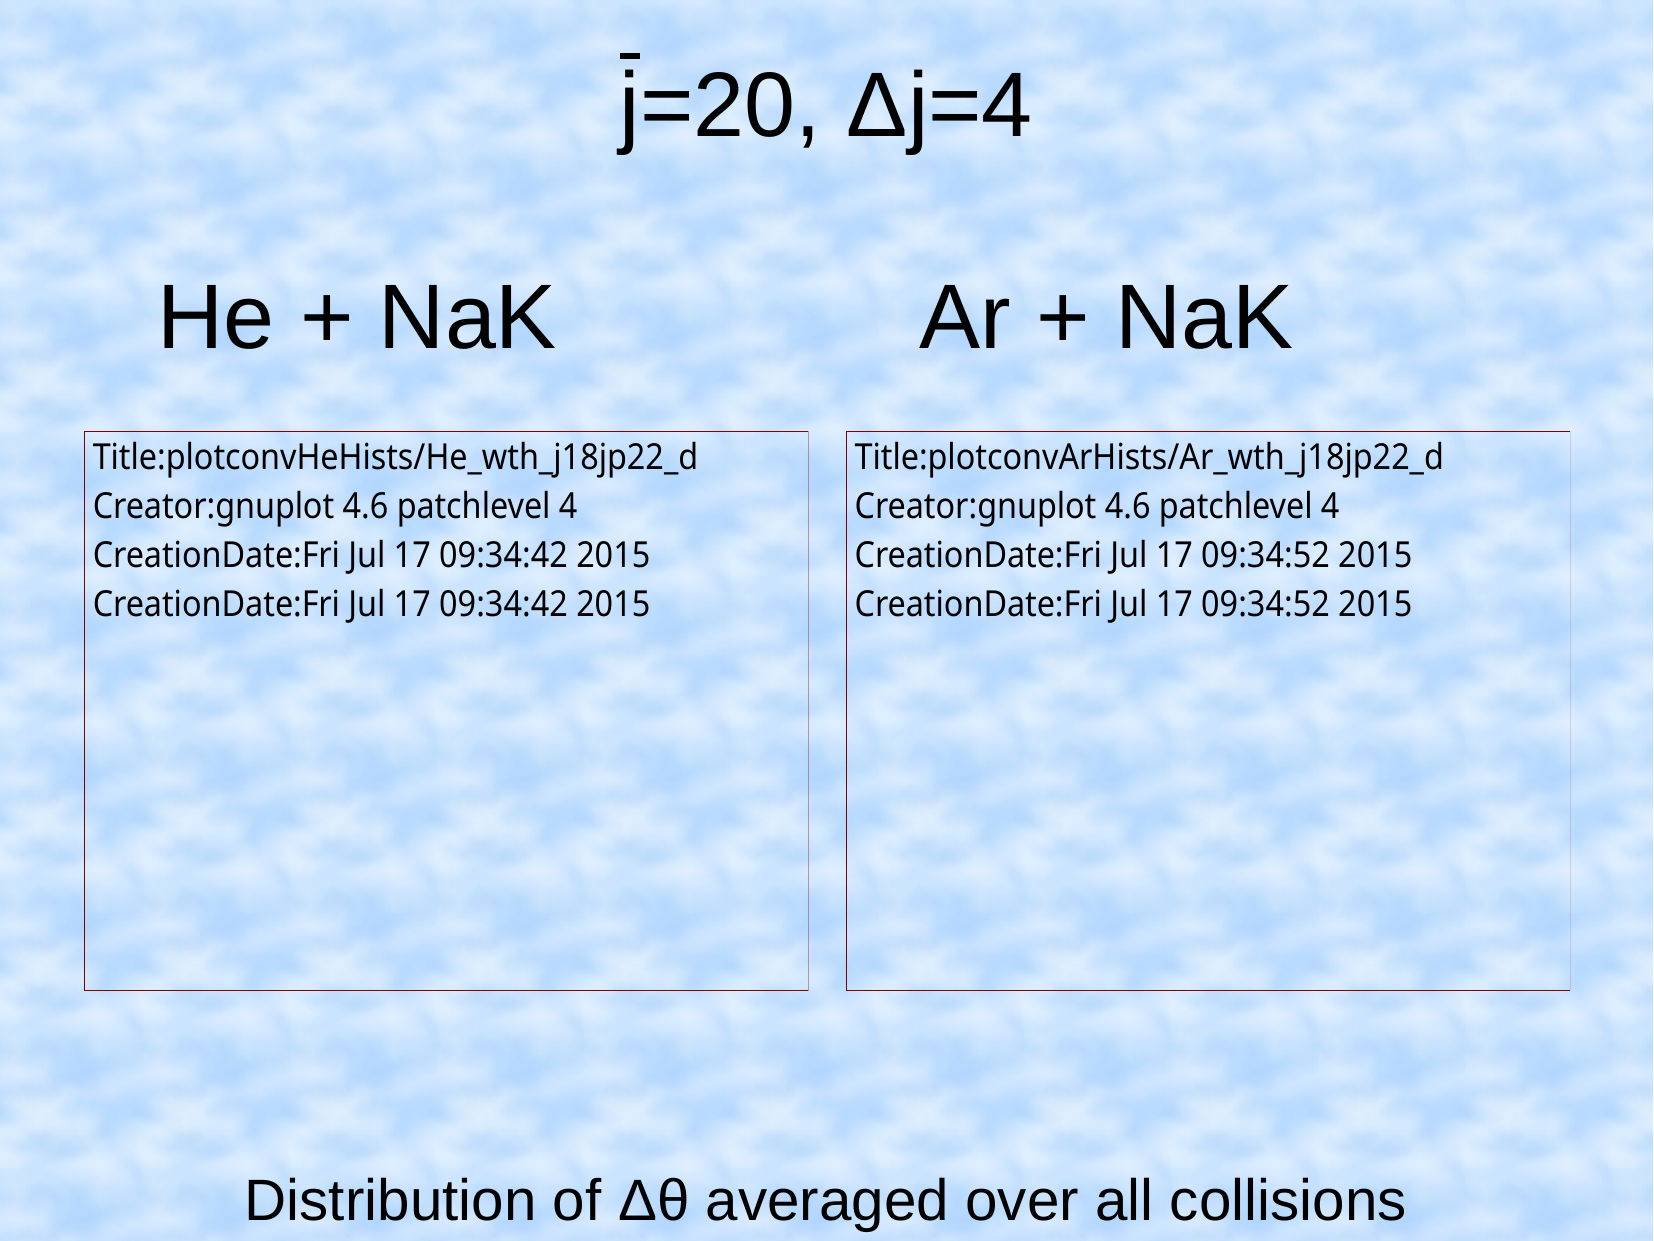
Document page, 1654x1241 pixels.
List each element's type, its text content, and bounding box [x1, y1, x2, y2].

picture [0, 0, 1654, 1241]
text_box Distribution of Δθ averaged over all collisions [230, 1160, 1423, 1241]
title He + NaK [157, 213, 884, 421]
text_box j=20, Δj=4 [483, 53, 1170, 157]
title Ar + NaK [919, 213, 1645, 421]
